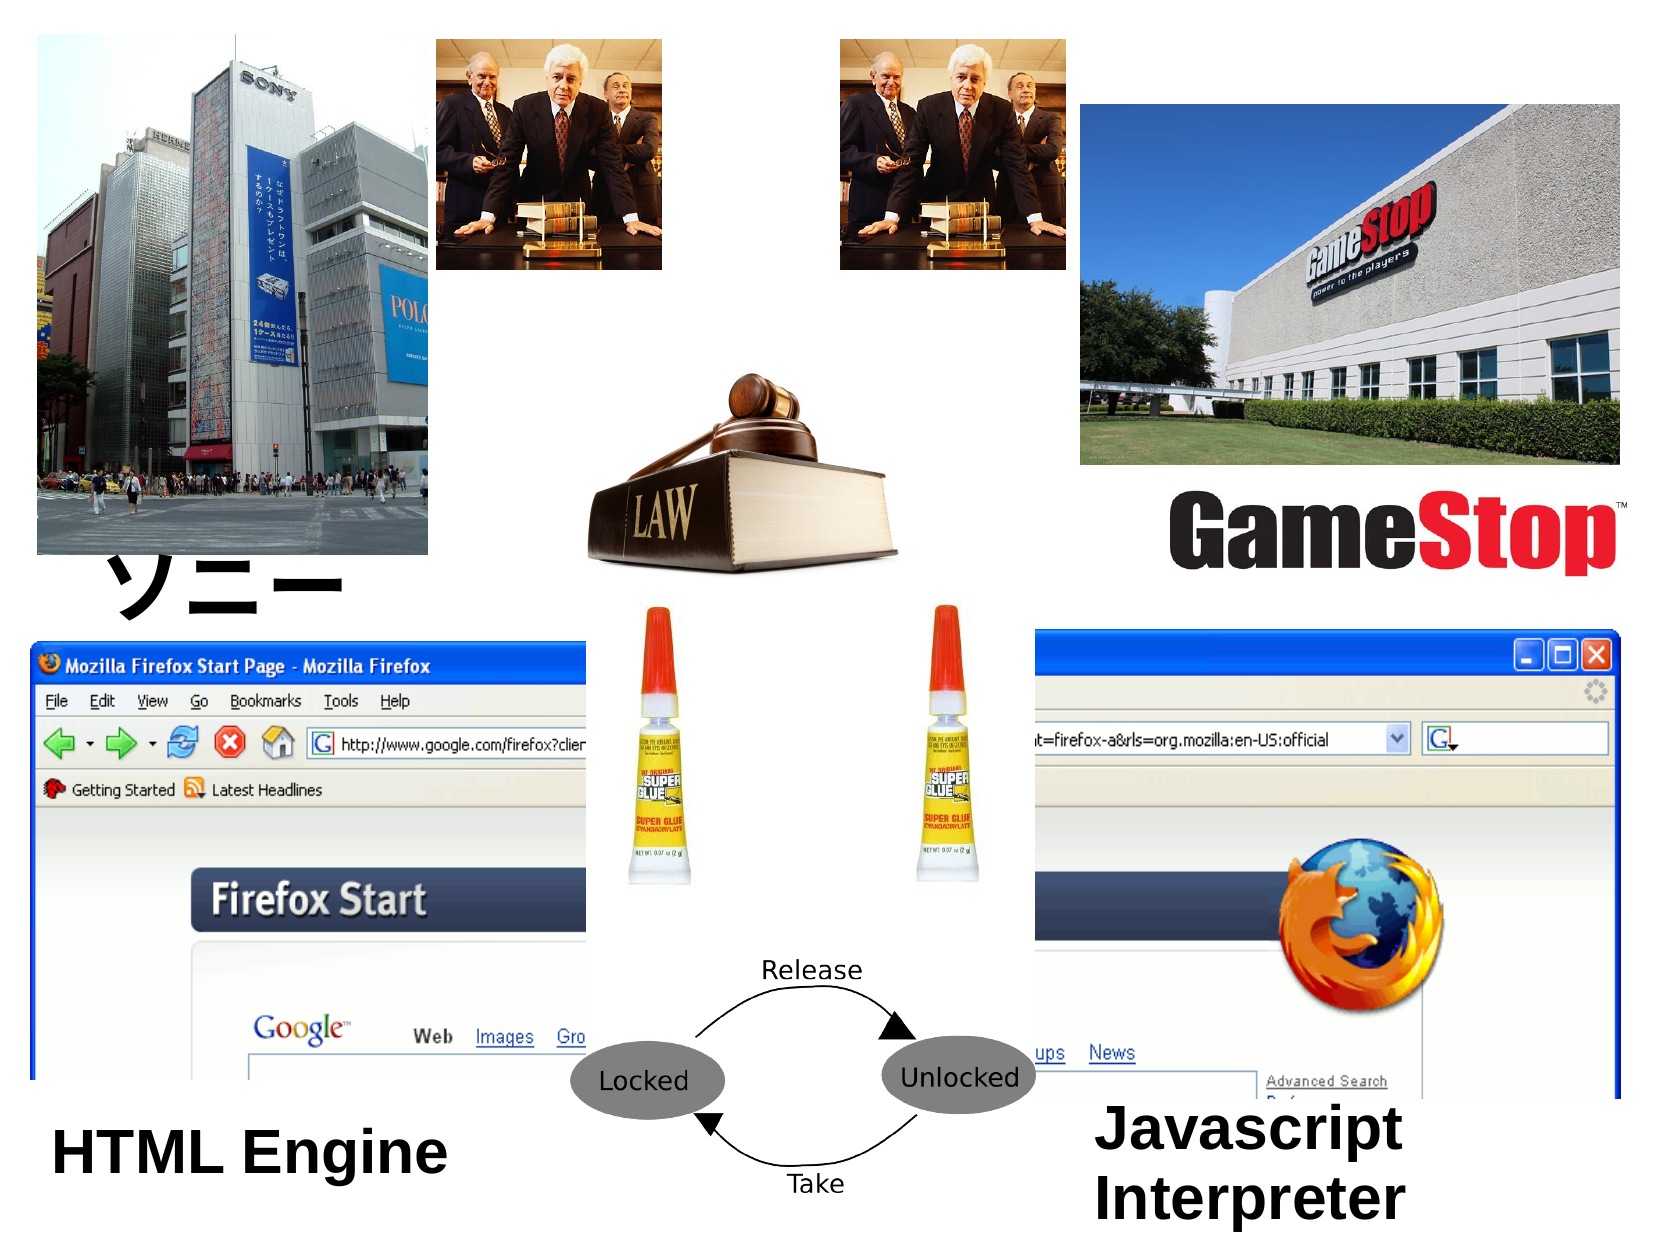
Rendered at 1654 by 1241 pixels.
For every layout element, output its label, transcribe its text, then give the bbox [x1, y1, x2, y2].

picture [419, 291, 428, 297]
text_box ソニー [85, 533, 376, 641]
picture [570, 363, 1008, 903]
text_box HTML Engine [37, 1110, 466, 1195]
picture [436, 39, 662, 271]
picture [30, 104, 1627, 1193]
picture [840, 39, 1066, 271]
text_box Javascript Interpreter [1080, 1085, 1436, 1241]
picture [37, 34, 428, 556]
